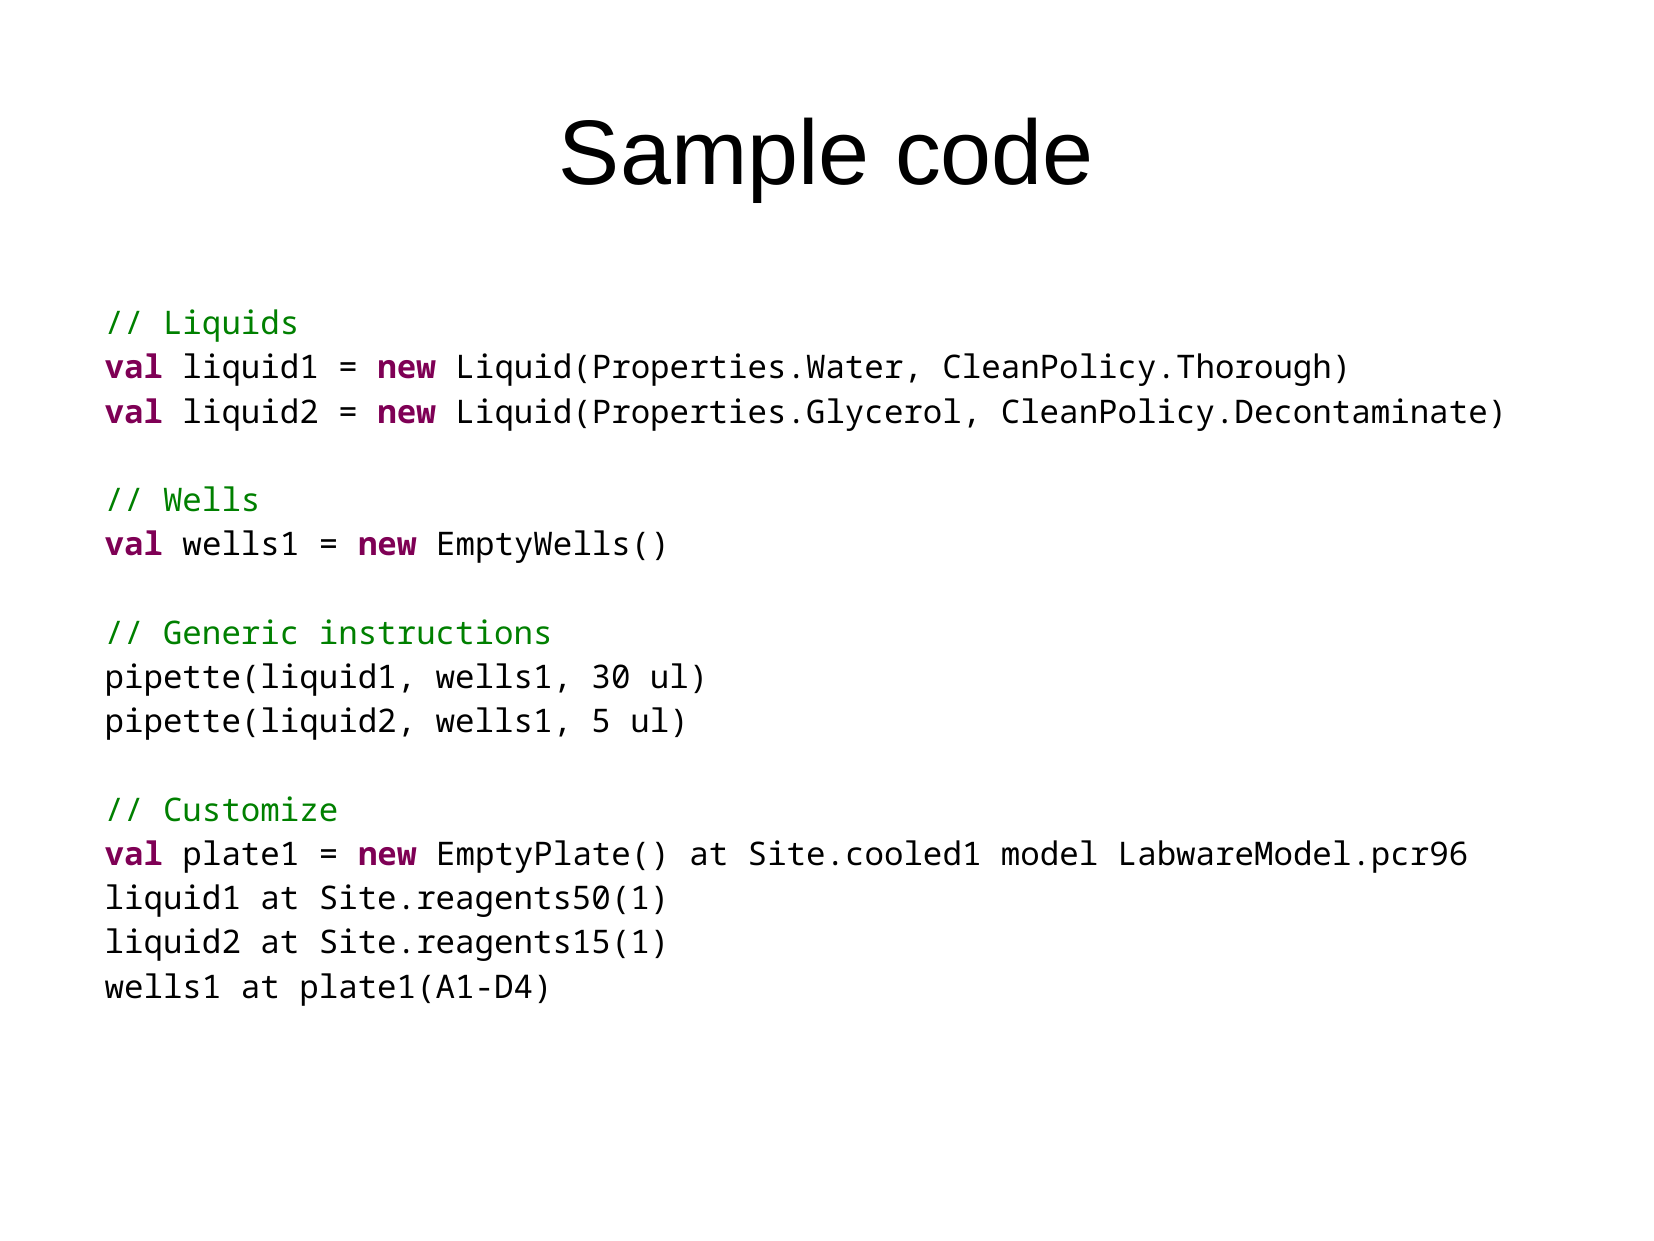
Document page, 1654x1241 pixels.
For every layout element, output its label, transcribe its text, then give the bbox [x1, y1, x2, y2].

title Sample code [82, 49, 1571, 257]
list // Liquids val liquid1 = new Liquid(Properties.Water, CleanPolicy.Thorough) val liquid2 = new Liquid(Properties.Glycerol, CleanPolicy.Decontaminate) // Wells val wells1 = new EmptyWells() // Generic instructions pipette(liquid1, wells1, 30 ul) pipette(liquid2, wells1, 5 ul) // Customize val plate1 = new EmptyPlate() at Site.cooled1 model LabwareModel.pcr96 liquid1 at Site.reagents50(1) liquid2 at Site.reagents15(1) wells1 at plate1(A1-D4) [104, 300, 1643, 1013]
